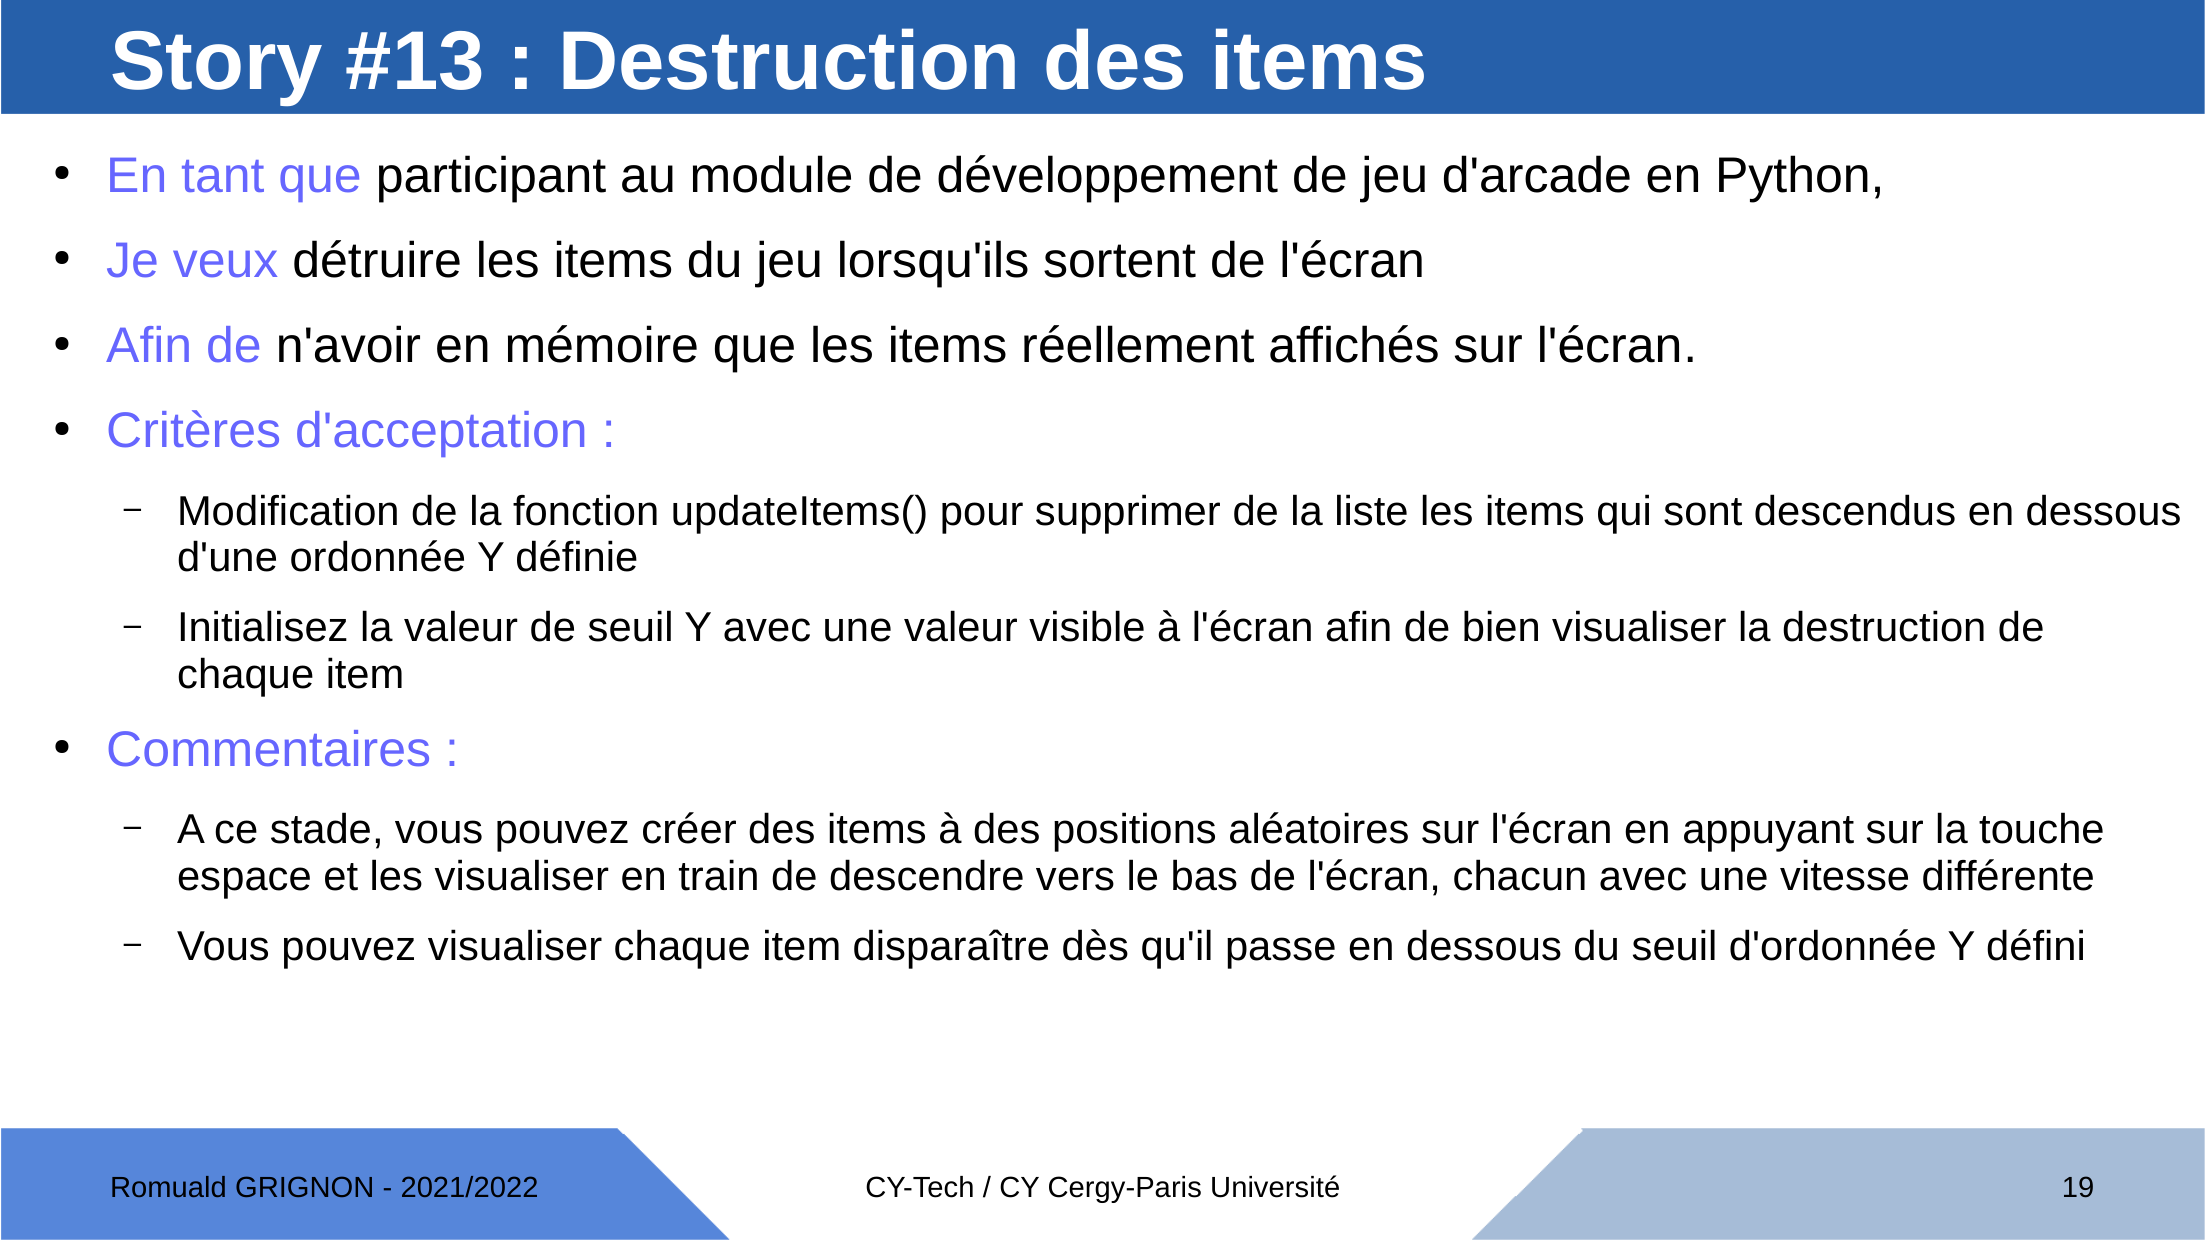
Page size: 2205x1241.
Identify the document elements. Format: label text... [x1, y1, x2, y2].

title Story #13 : Destruction des items [110, 49, 2095, 217]
list En tant que participant au module de développement de jeu d'arcade en Python, Je veux détruire les items du jeu lorsqu'ils sortent de l'écran Afin de n'avoir en mémoire que les items réellement affichés sur l'écran. Critères d'acceptation : Modification de la fonction updateItems() pour supprimer de la liste les items qui sont descendus en dessous d'une ordonnée Y définie Initialisez la valeur de seuil Y avec une valeur visible à l'écran afin de bien visualiser la destruction de chaque item Commentaires : A ce stade, vous pouvez créer des items à des positions aléatoires sur l'écran en appuyant sur la touche espace et les visualiser en train de descendre vers le bas de l'écran, chacun avec une vitesse différente Vous pouvez visualiser chaque item disparaître dès qu'il passe en dessous du seuil d'ordonnée Y défini [35, 217, 2186, 1087]
picture [0, 0, 2205, 1241]
